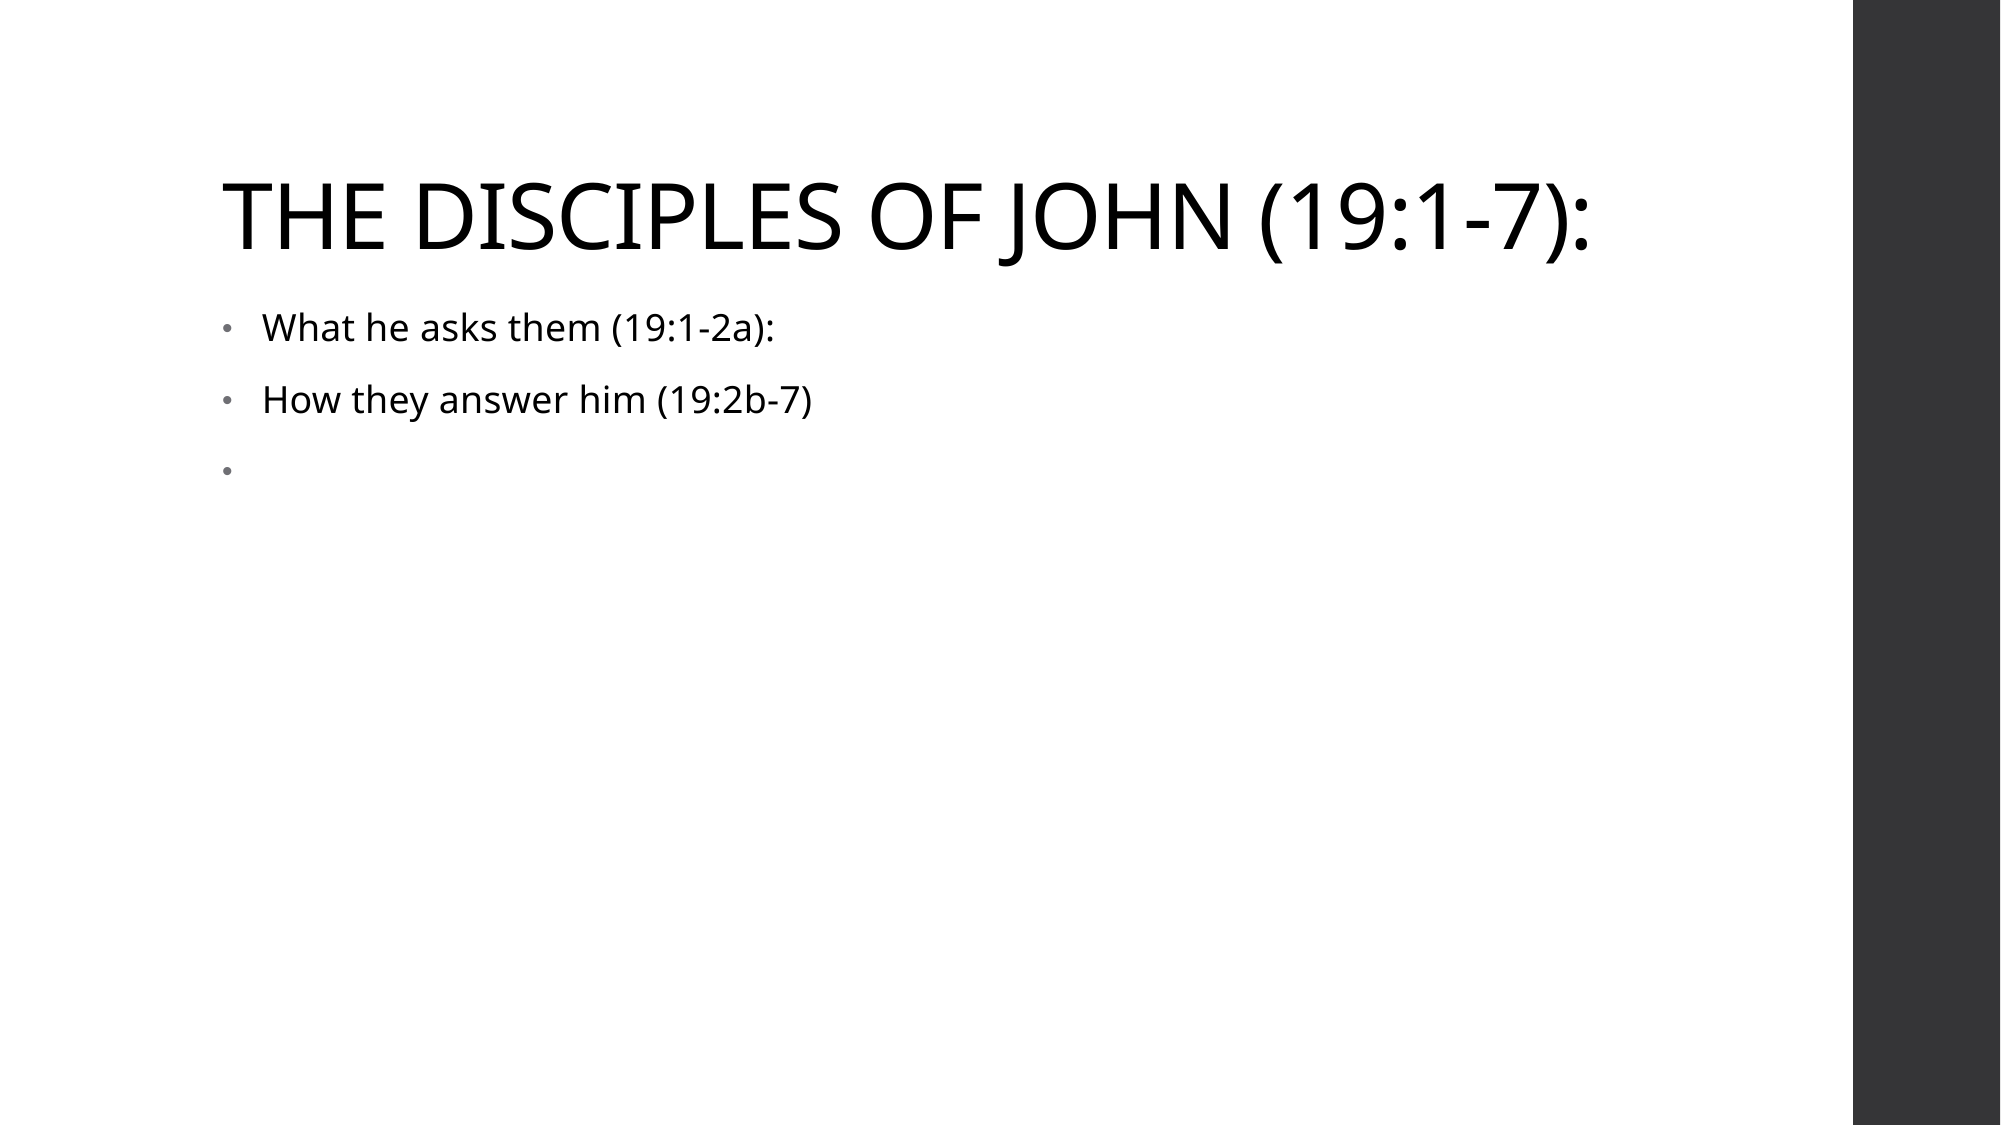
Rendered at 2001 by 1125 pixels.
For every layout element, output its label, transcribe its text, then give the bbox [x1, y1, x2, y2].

list What he asks them (19:1-2a): How they answer him (19:2b-7) [206, 299, 1617, 1014]
title THE DISCIPLES OF JOHN (19:1-7): [206, 60, 1797, 278]
